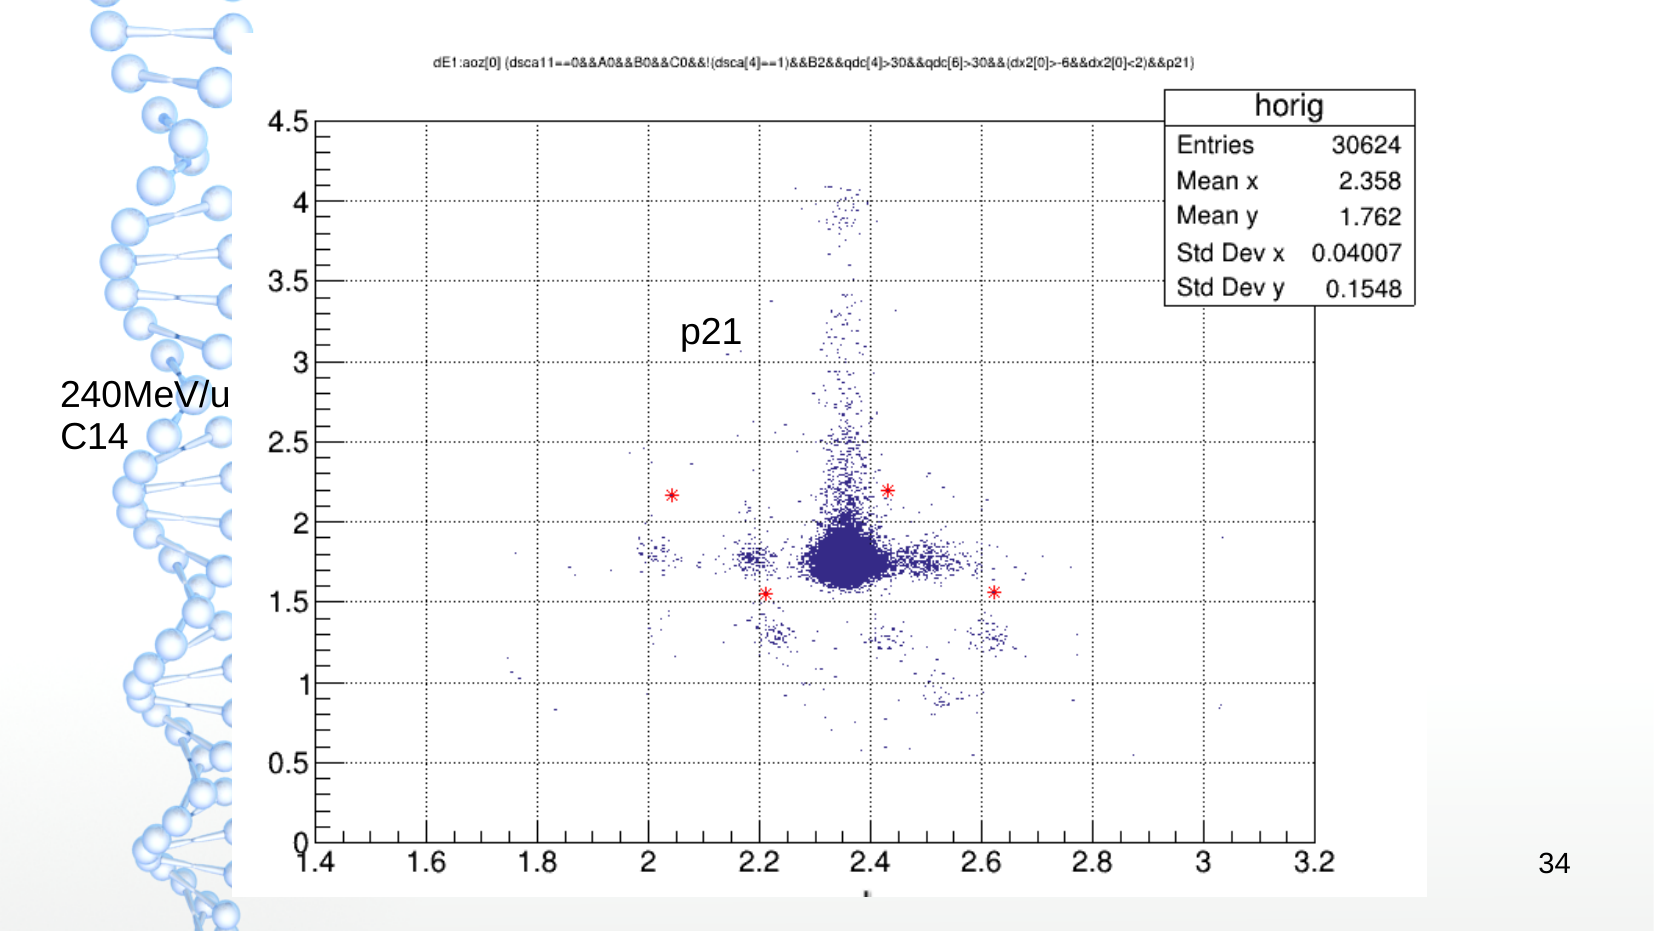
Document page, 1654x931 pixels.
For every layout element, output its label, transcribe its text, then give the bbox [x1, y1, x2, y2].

picture [0, 0, 1654, 931]
text_box p21 [665, 303, 786, 361]
text_box 240MeV/u C14 [45, 365, 285, 466]
